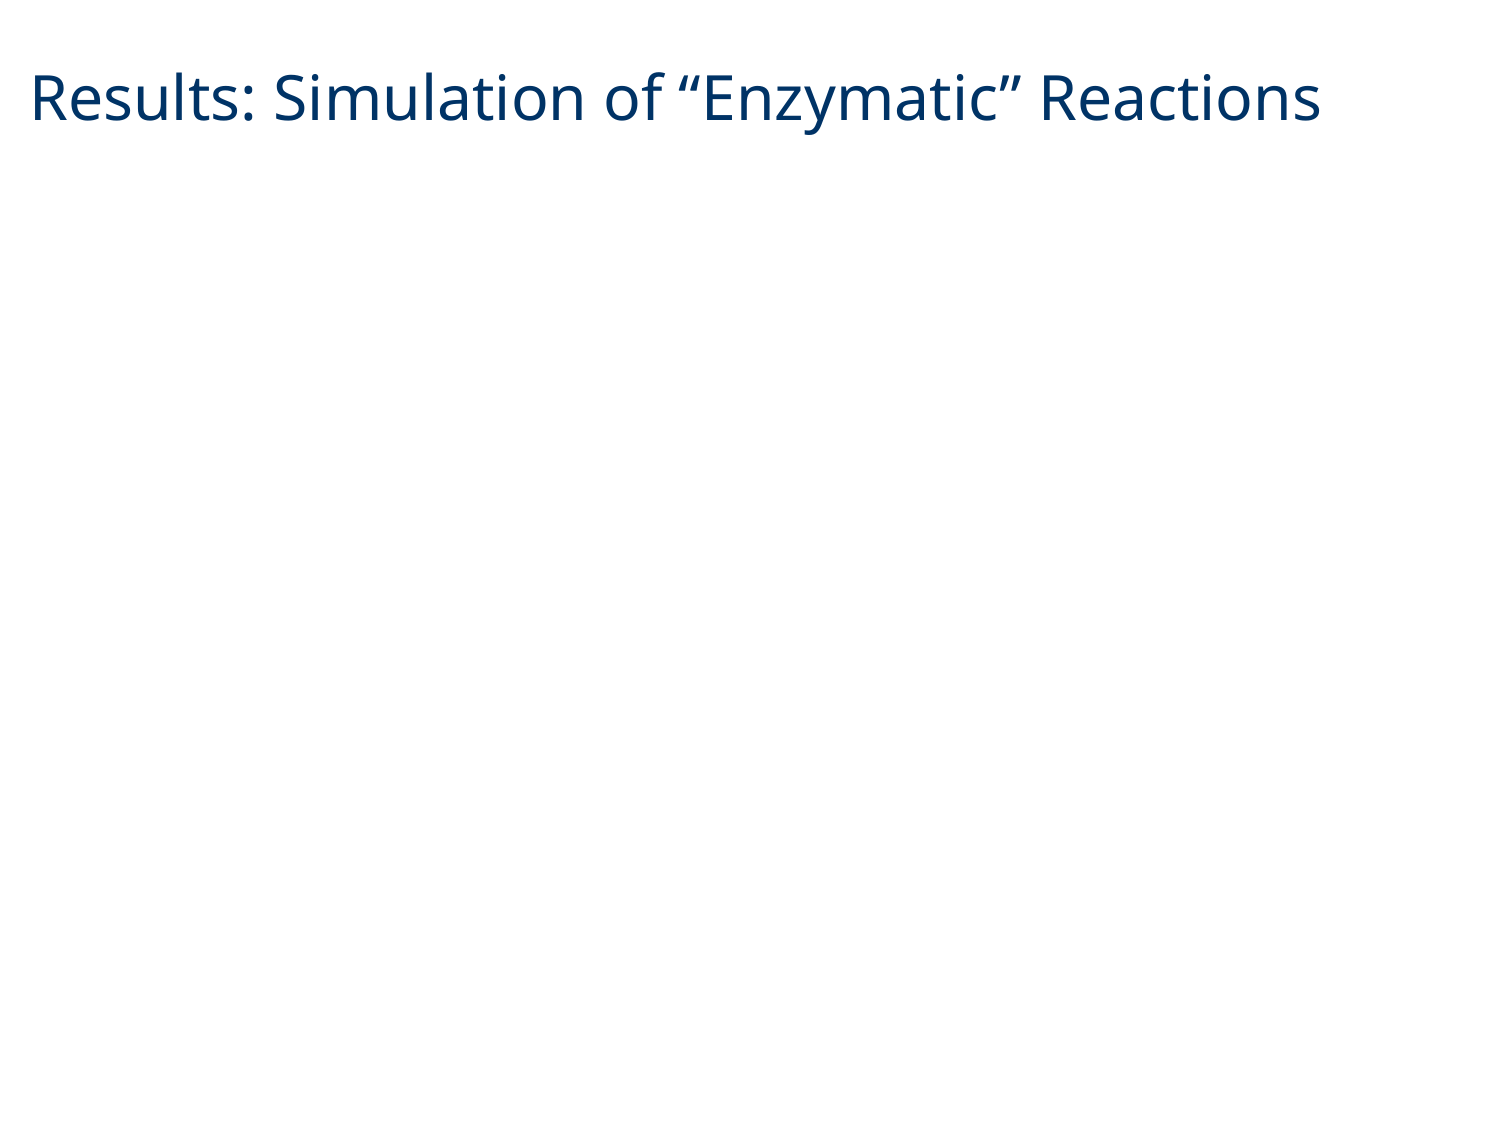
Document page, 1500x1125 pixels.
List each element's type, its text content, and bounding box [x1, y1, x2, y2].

title Results: Simulation of “Enzymatic” Reactions [29, 103, 1448, 175]
